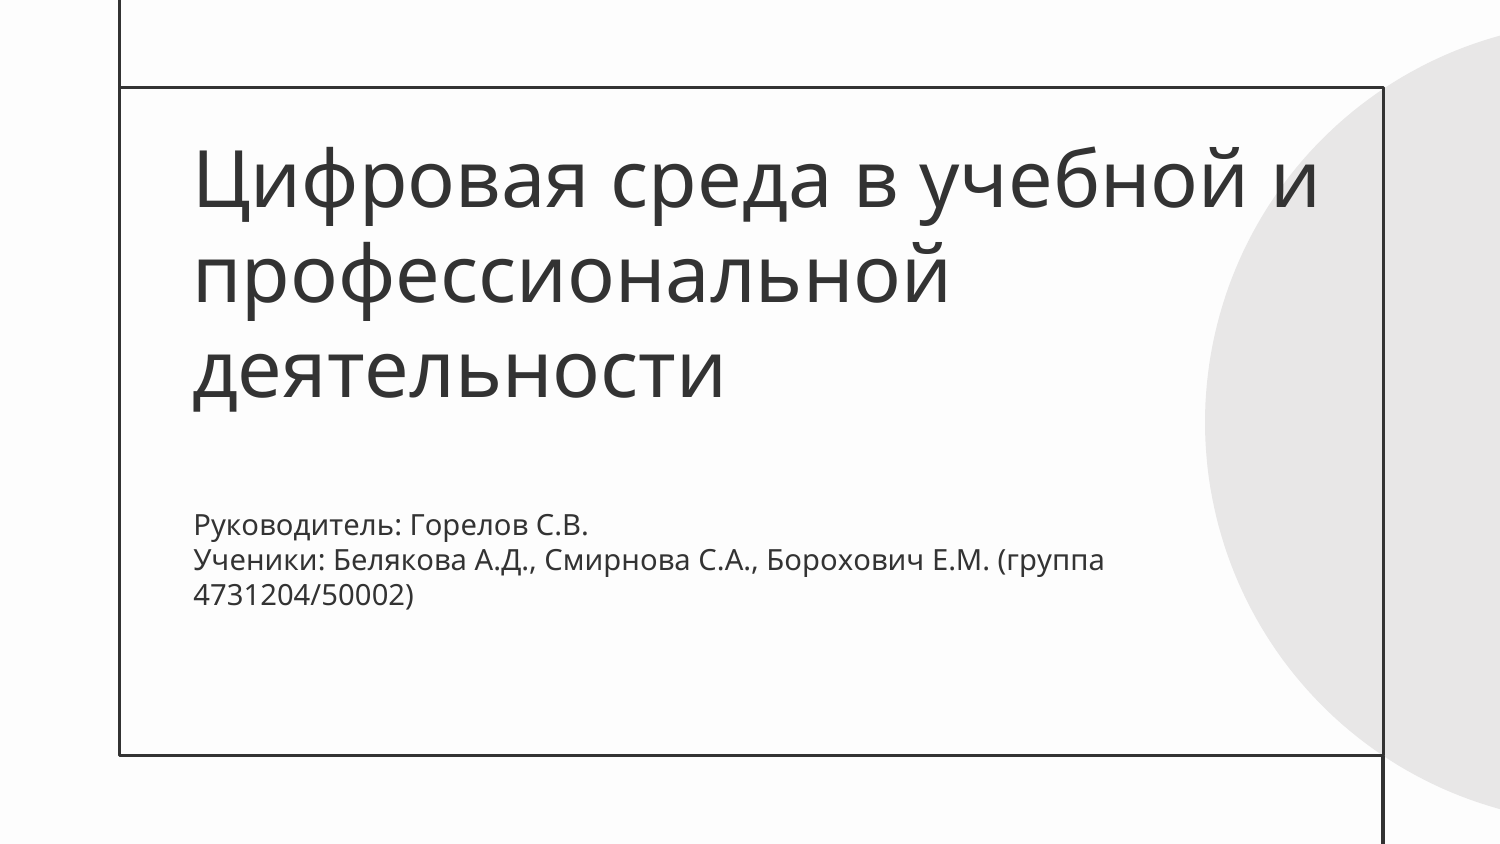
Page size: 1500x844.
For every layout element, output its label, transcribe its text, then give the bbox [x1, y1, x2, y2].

title Цифровая среда в учебной и профессиональной деятельности [177, 113, 1342, 402]
subtitle Руководитель: Горелов С.В. Ученики: Белякова А.Д., Смирнова С.А., Борохович Е.М. (группа 4731204/50002) [178, 491, 1285, 615]
